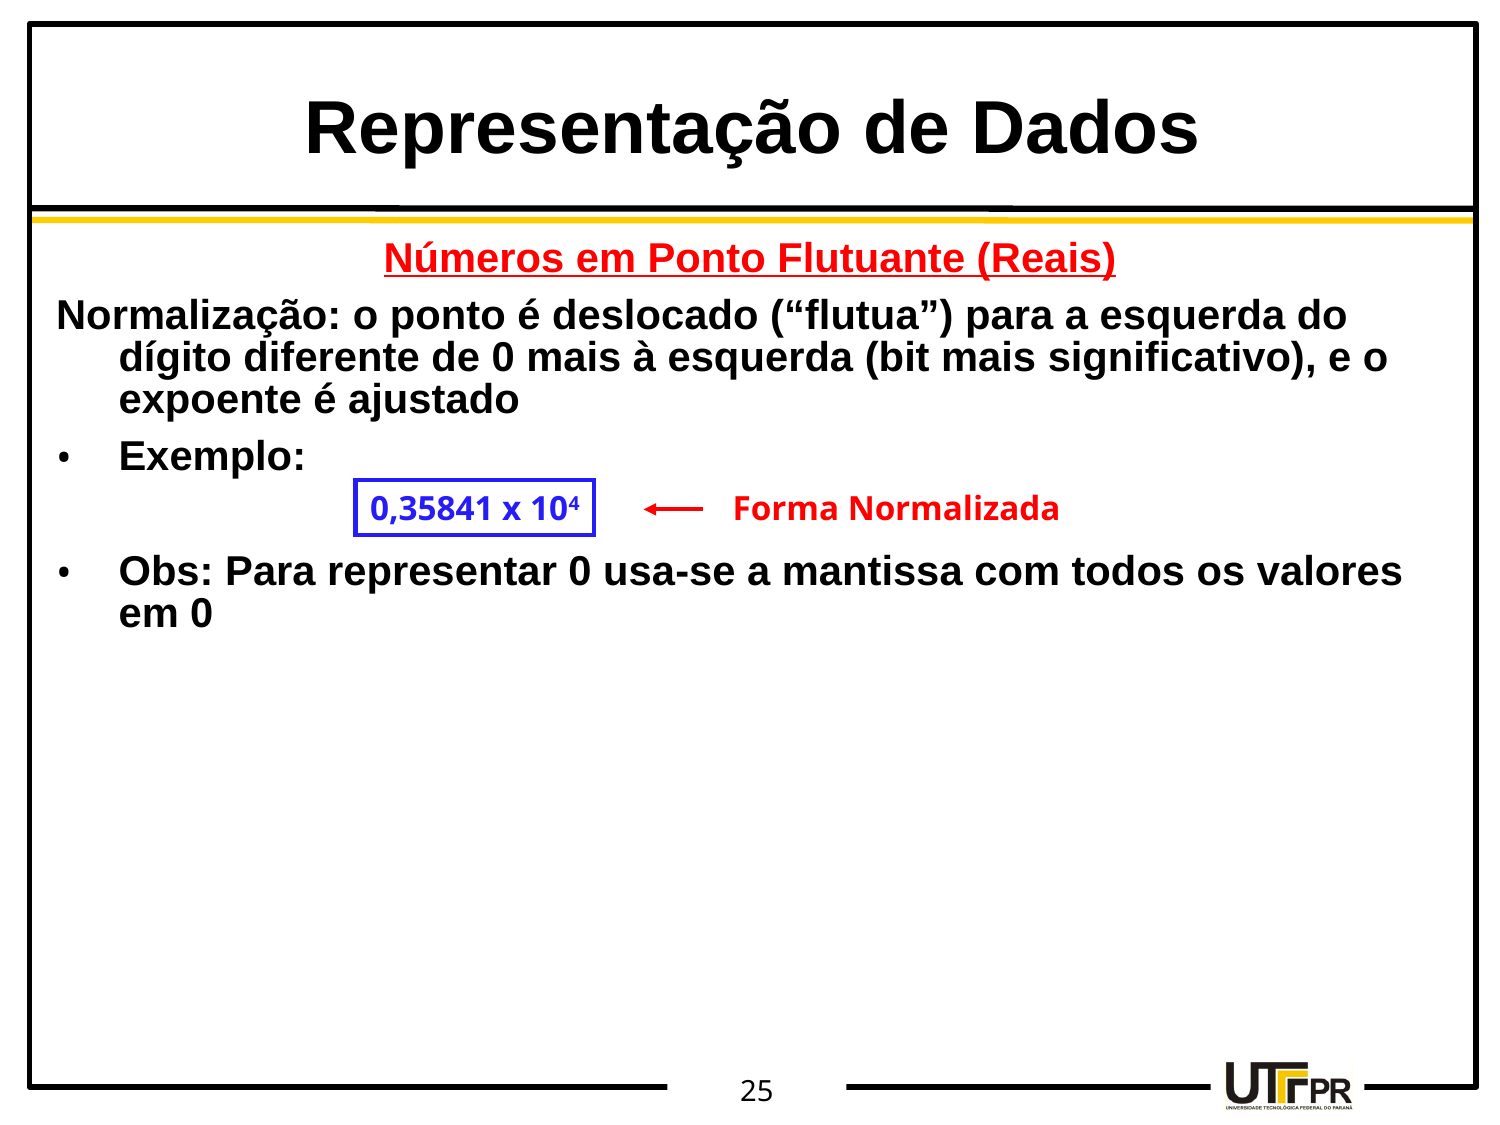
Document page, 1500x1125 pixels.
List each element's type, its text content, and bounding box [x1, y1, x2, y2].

title Representação de Dados [29, 85, 1477, 180]
text_box Forma Normalizada [717, 479, 1076, 536]
picture [1225, 1062, 1353, 1110]
text_box 0,35841 x 104 [355, 479, 595, 536]
list Números em Ponto Flutuante (Reais) Normalização: o ponto é deslocado (“flutua”) para a esquerda do dígito diferente de 0 mais à esquerda (bit mais significativo), e o expoente é ajustado Exemplo: Obs: Para representar 0 usa-se a mantissa com todos os valores em 0 [41, 231, 1459, 1059]
